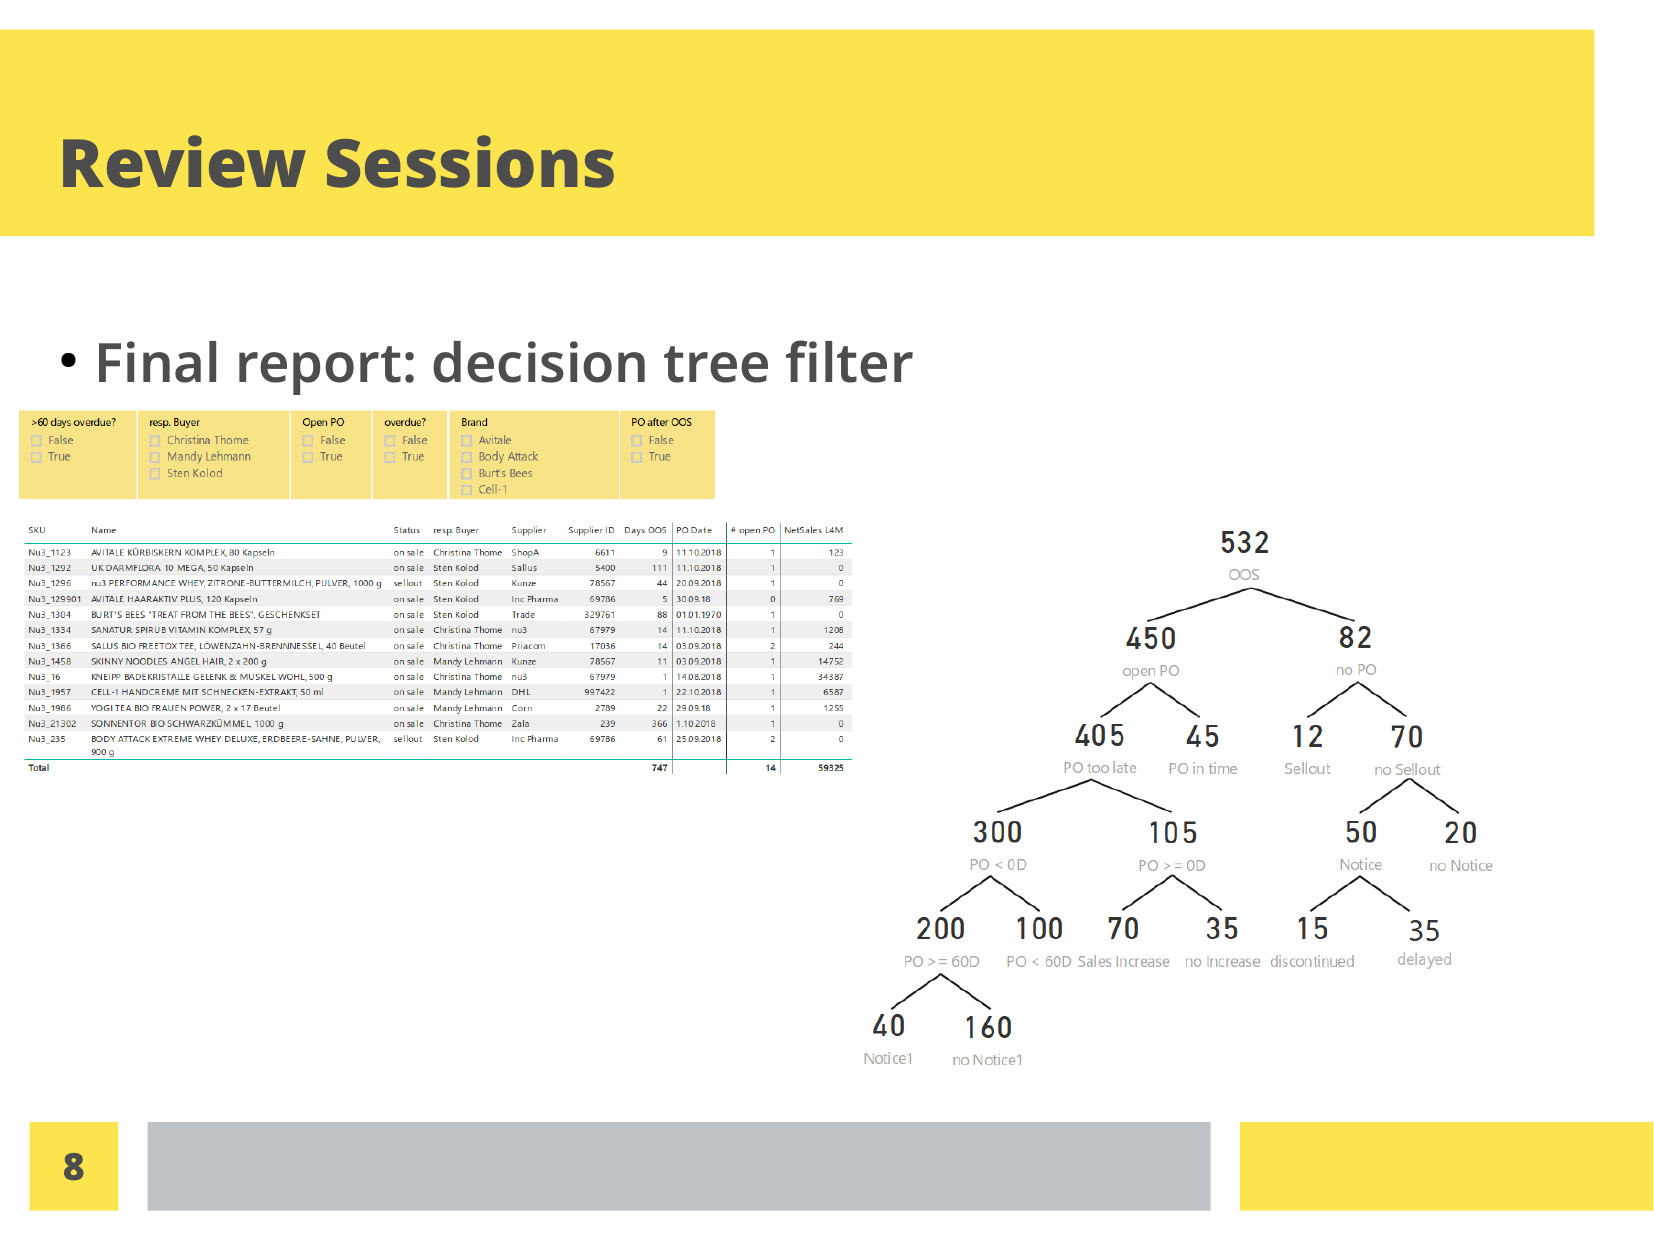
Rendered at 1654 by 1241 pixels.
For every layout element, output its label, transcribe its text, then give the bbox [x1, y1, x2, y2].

list Final report: decision tree filter [59, 324, 1565, 1093]
title Review Sessions [59, 59, 1595, 207]
picture [15, 404, 1500, 1086]
